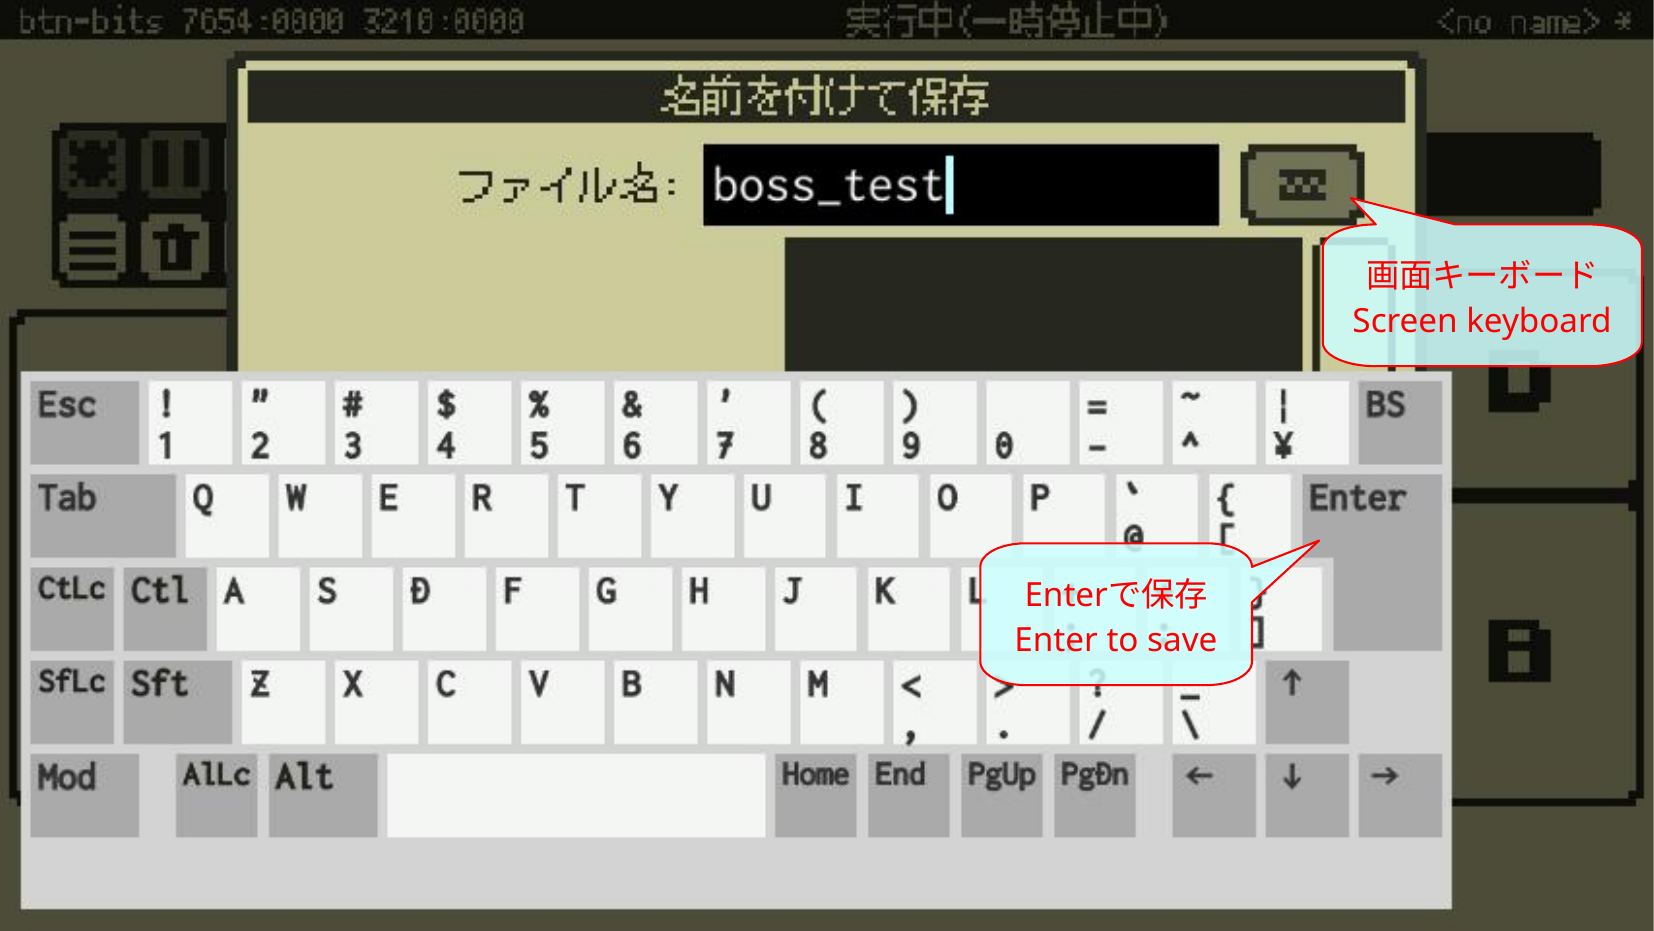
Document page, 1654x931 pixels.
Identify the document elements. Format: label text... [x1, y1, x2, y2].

text_box 画面キーボード Screen keyboard [1322, 198, 1642, 367]
text_box Enterで保存 Enter to save [980, 540, 1320, 686]
picture [0, 0, 1654, 931]
